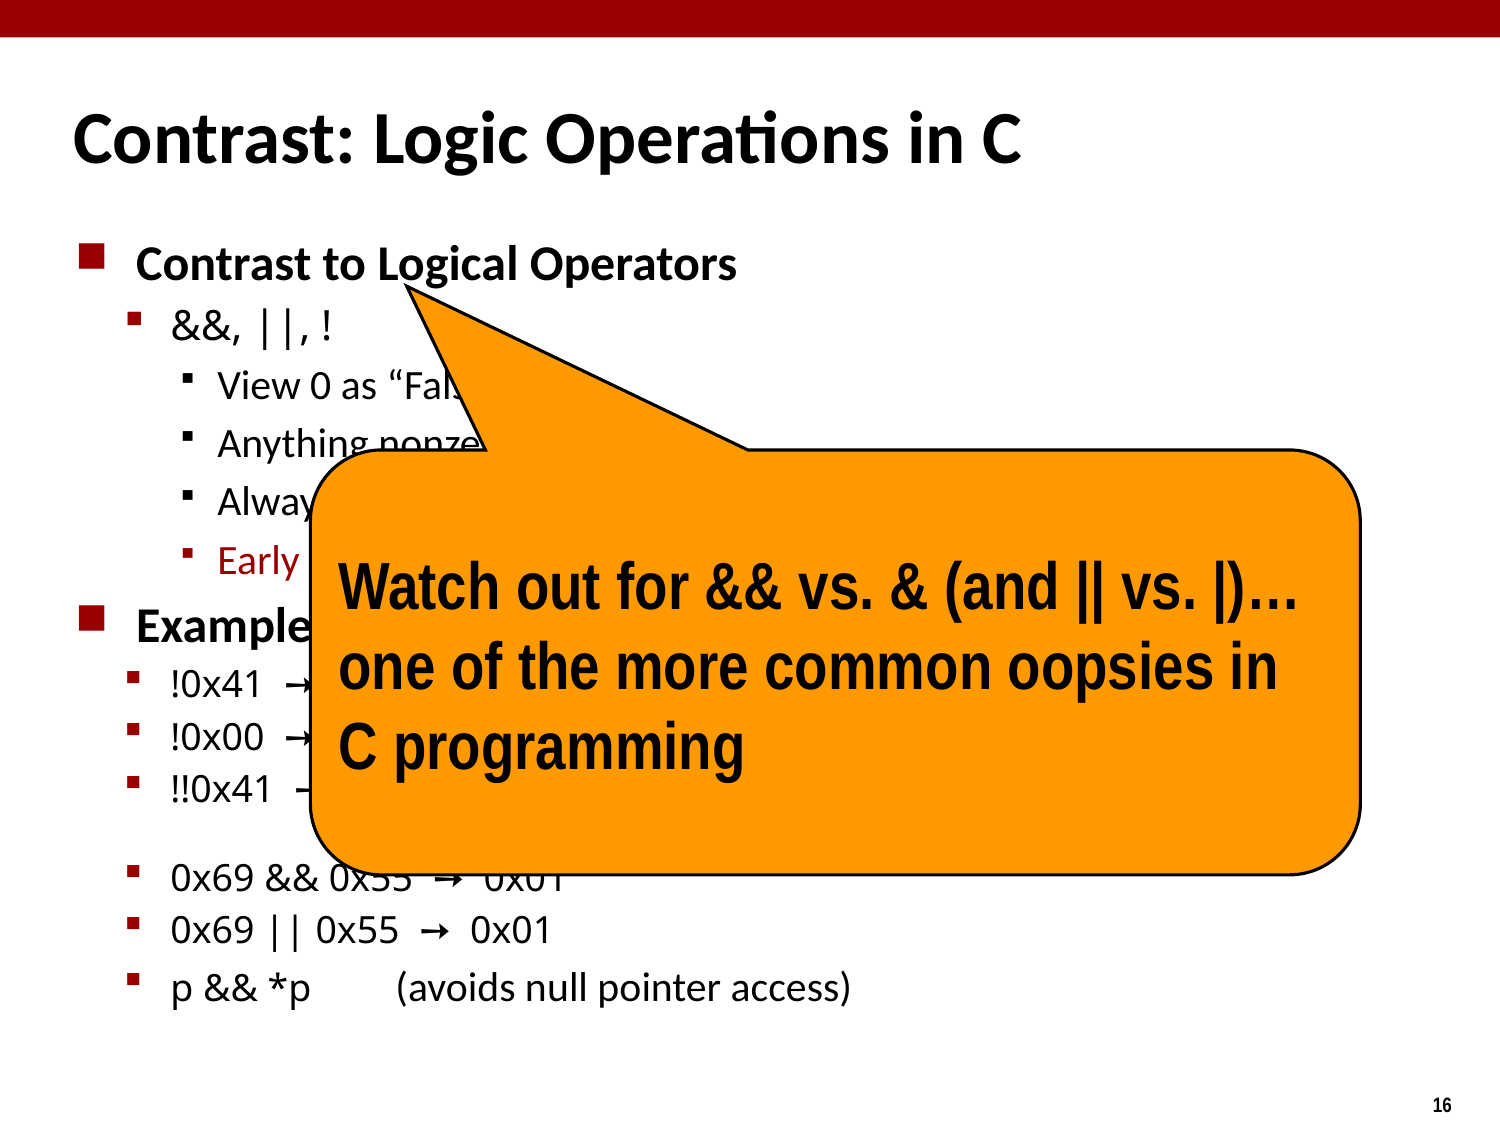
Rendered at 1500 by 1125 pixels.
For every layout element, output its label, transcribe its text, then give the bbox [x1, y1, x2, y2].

text_box Contrast to Logical Operators &&, ||, ! View 0 as “False” Anything nonzero as “True” Always return 0 or 1 Early termination Examples (char data type) !0x41 ➙ 0x00 !0x00 ➙ 0x01 !!0x41 ➙ 0x01 0x69 && 0x55 ➙ 0x01 0x69 || 0x55 ➙ 0x01 p && *p (avoids null pointer access) [65, 223, 1361, 1039]
text_box Watch out for && vs. & (and || vs. |)… one of the more common oopsies in C programming [310, 286, 1361, 875]
text_box Contrast: Logic Operations in C [58, 71, 1304, 197]
